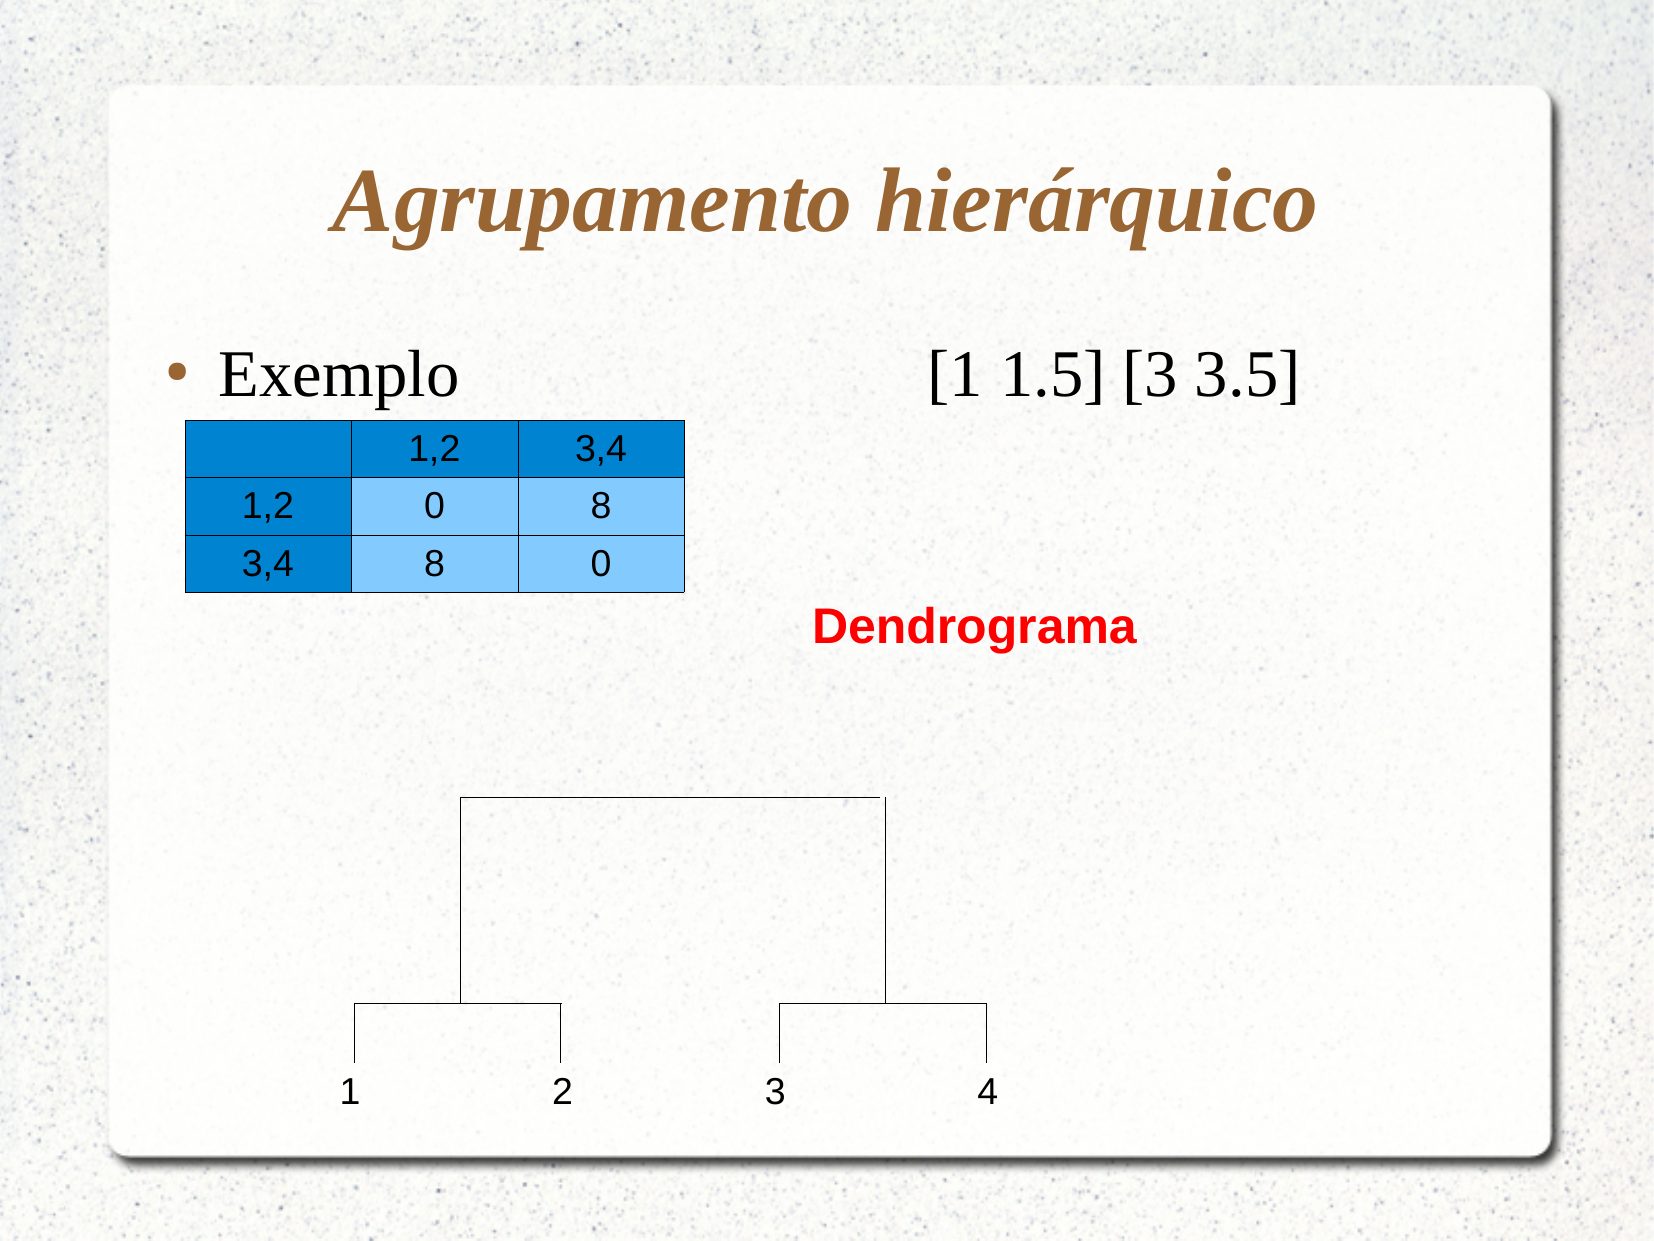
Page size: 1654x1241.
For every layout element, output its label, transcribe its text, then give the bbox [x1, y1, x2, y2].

title Agrupamento hierárquico [118, 96, 1536, 304]
text_box 4 [962, 1062, 1016, 1120]
table_header 3,4 [519, 421, 684, 477]
text_box 2 [537, 1062, 591, 1120]
table_header 1,2 [352, 421, 518, 477]
table_header [186, 421, 351, 477]
picture [0, 0, 1654, 1241]
table_cell 3,4 [186, 536, 351, 592]
table_cell 0 [519, 536, 684, 592]
text_box 1 [324, 1062, 532, 1120]
table_cell 1,2 [186, 478, 351, 535]
text_box 3 [750, 1062, 957, 1120]
text_box Dendrograma [797, 590, 1418, 663]
table_cell 8 [352, 536, 518, 592]
list Exemplo [1 1.5] [3 3.5] [147, 336, 1506, 1241]
table_cell 0 [352, 478, 518, 535]
table_cell 8 [519, 478, 684, 535]
